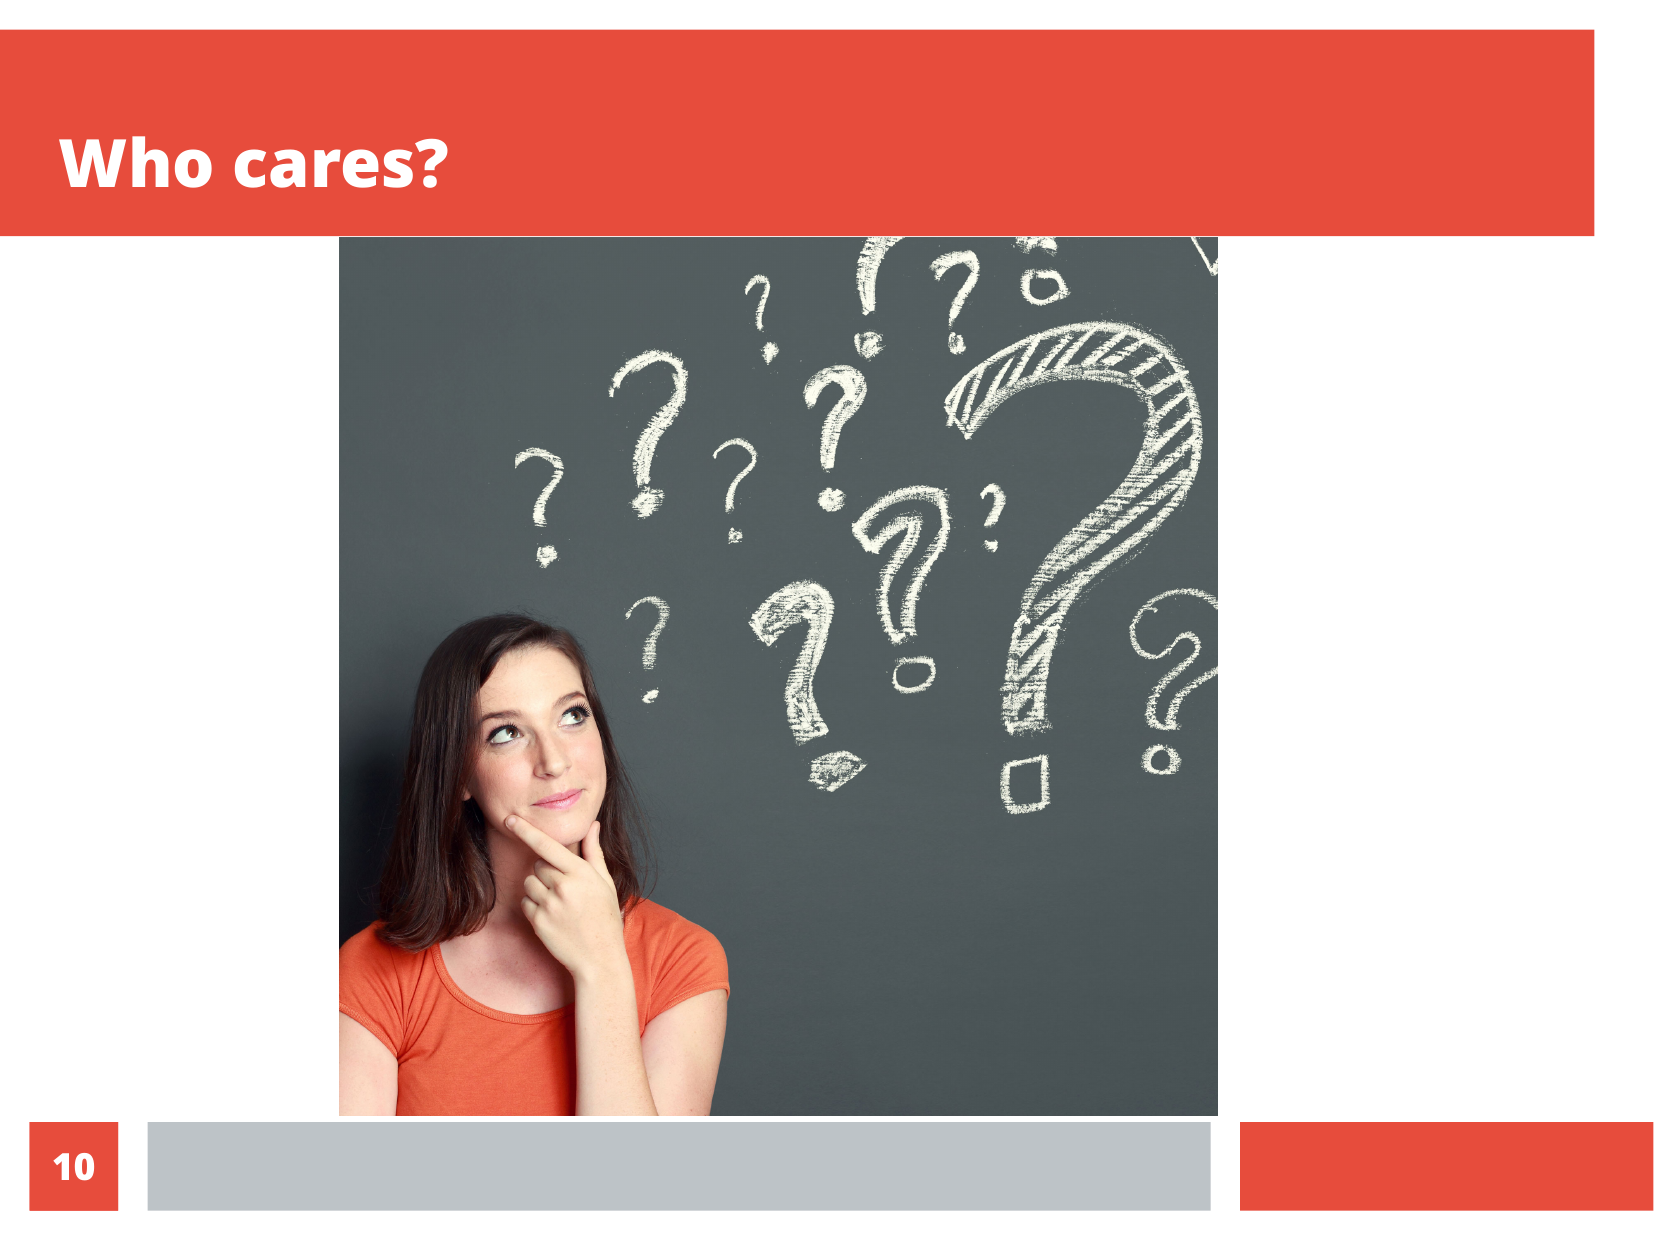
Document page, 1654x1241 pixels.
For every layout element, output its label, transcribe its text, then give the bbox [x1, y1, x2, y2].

title Who cares? [59, 59, 1595, 207]
picture [339, 237, 1218, 1116]
